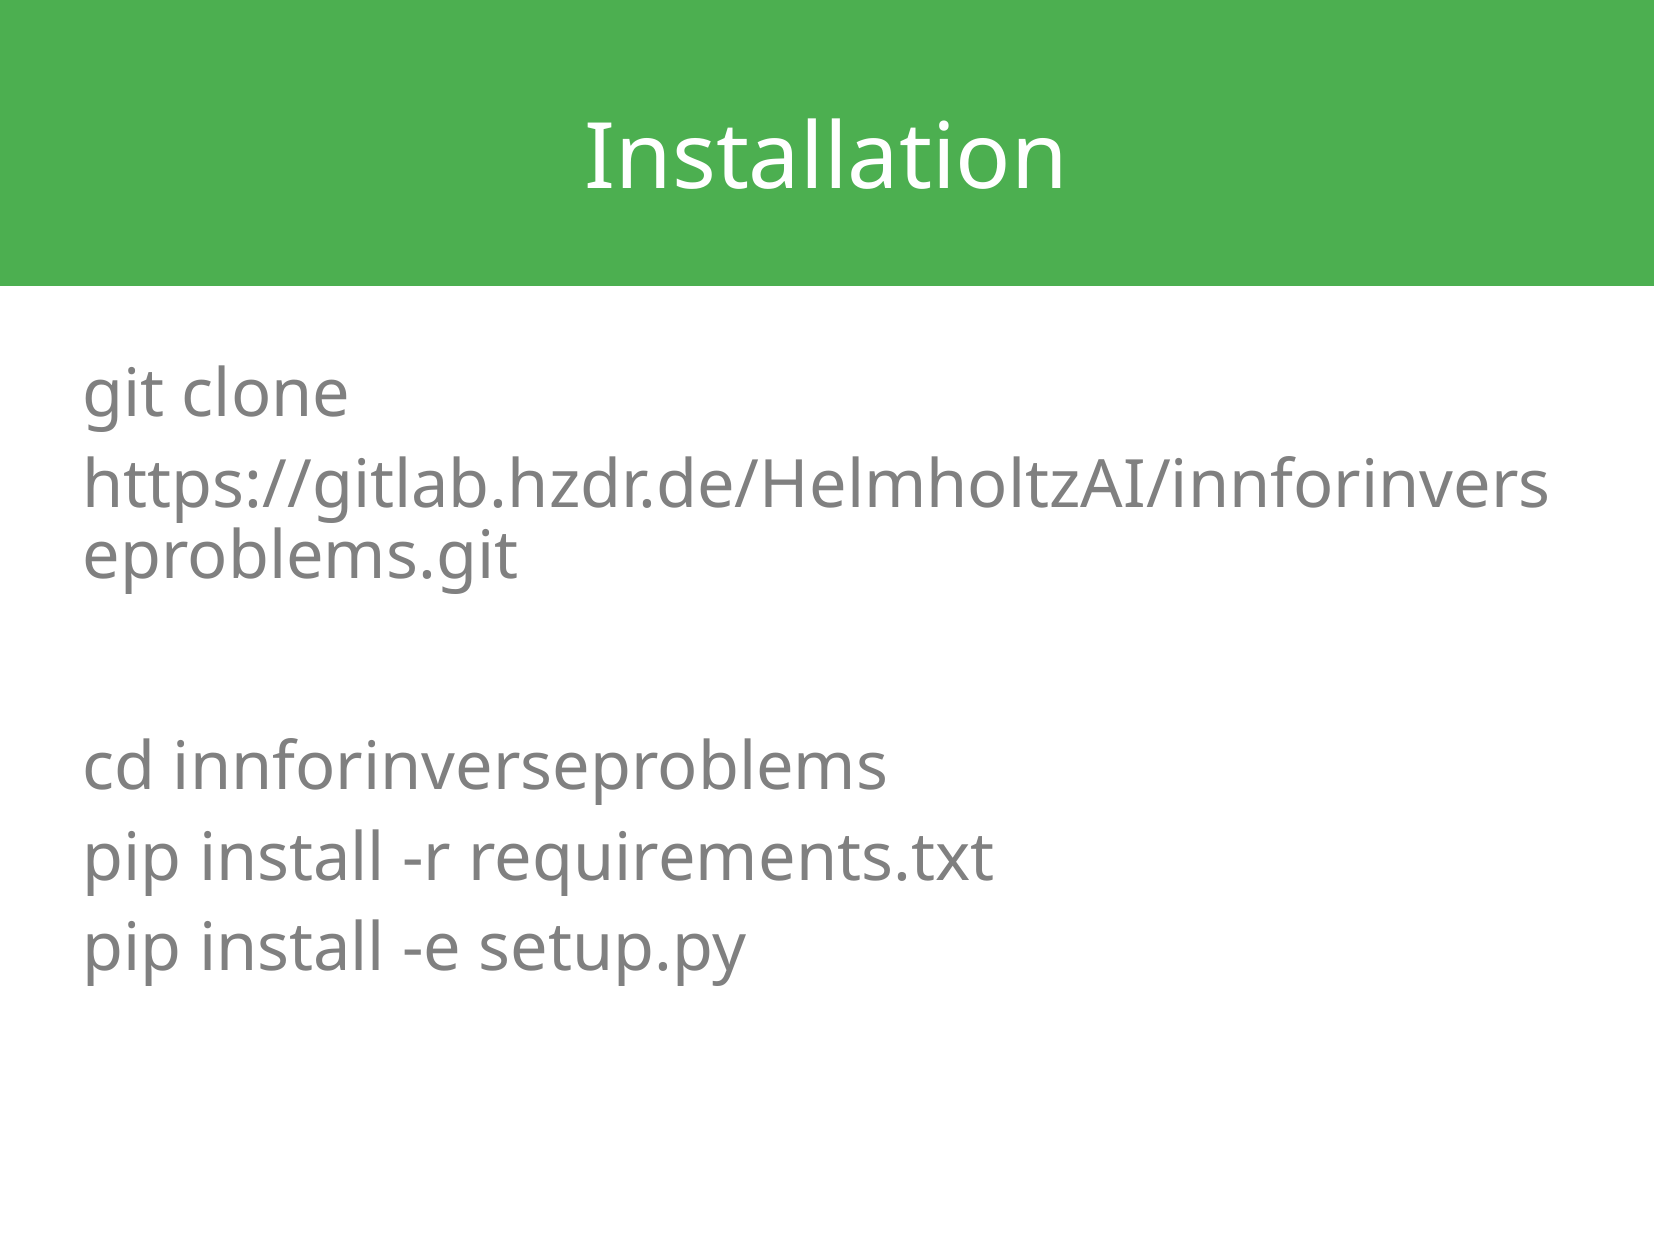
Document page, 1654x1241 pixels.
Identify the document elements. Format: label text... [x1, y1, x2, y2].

title Installation [82, 49, 1571, 257]
list git clone https://gitlab.hzdr.de/HelmholtzAI/innforinverseproblems.git cd innforinverseproblems pip install -r requirements.txt pip install -e setup.py [82, 345, 1571, 1201]
